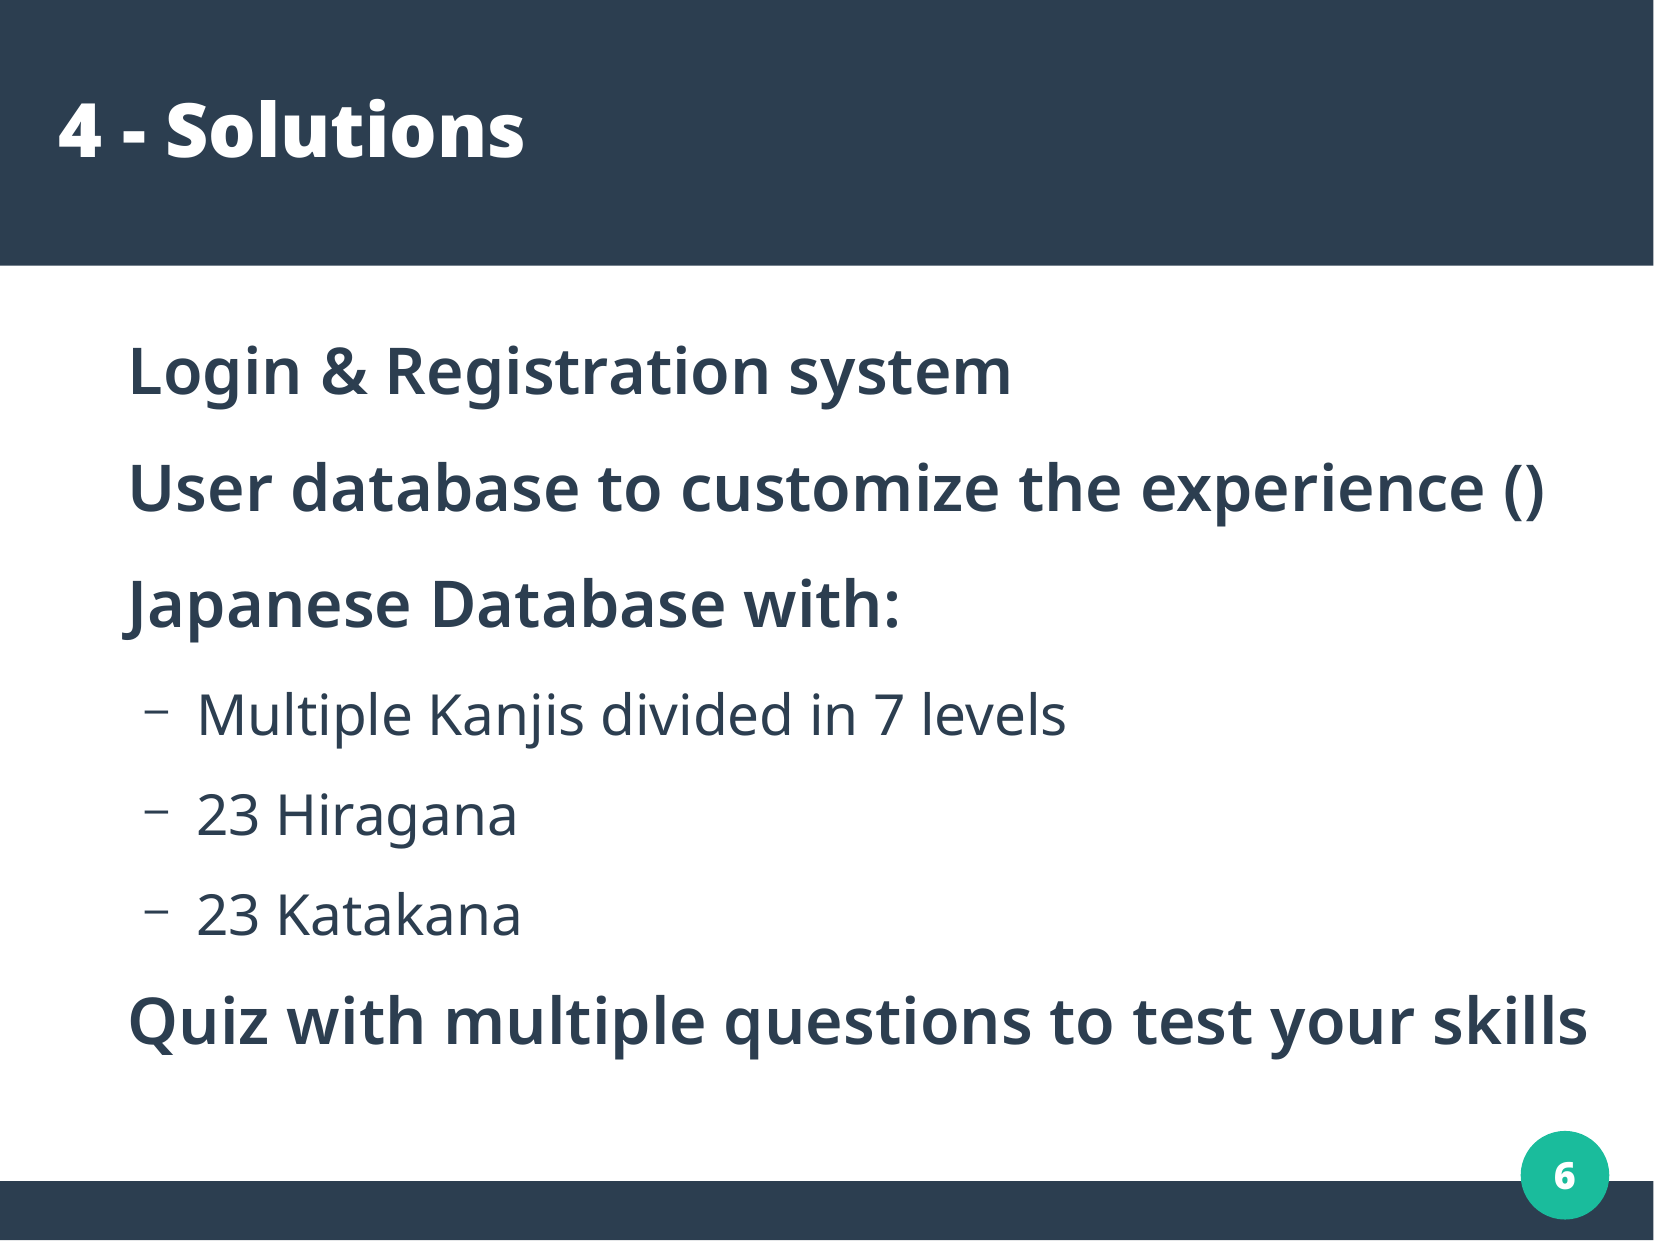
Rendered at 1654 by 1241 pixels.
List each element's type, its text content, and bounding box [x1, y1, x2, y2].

list Login & Registration system User database to customize the experience () Japanese Database with: Multiple Kanjis divided in 7 levels 23 Hiragana 23 Katakana Quiz with multiple questions to test your skills [59, 324, 1595, 1152]
title 4 - Solutions [59, 49, 1595, 207]
